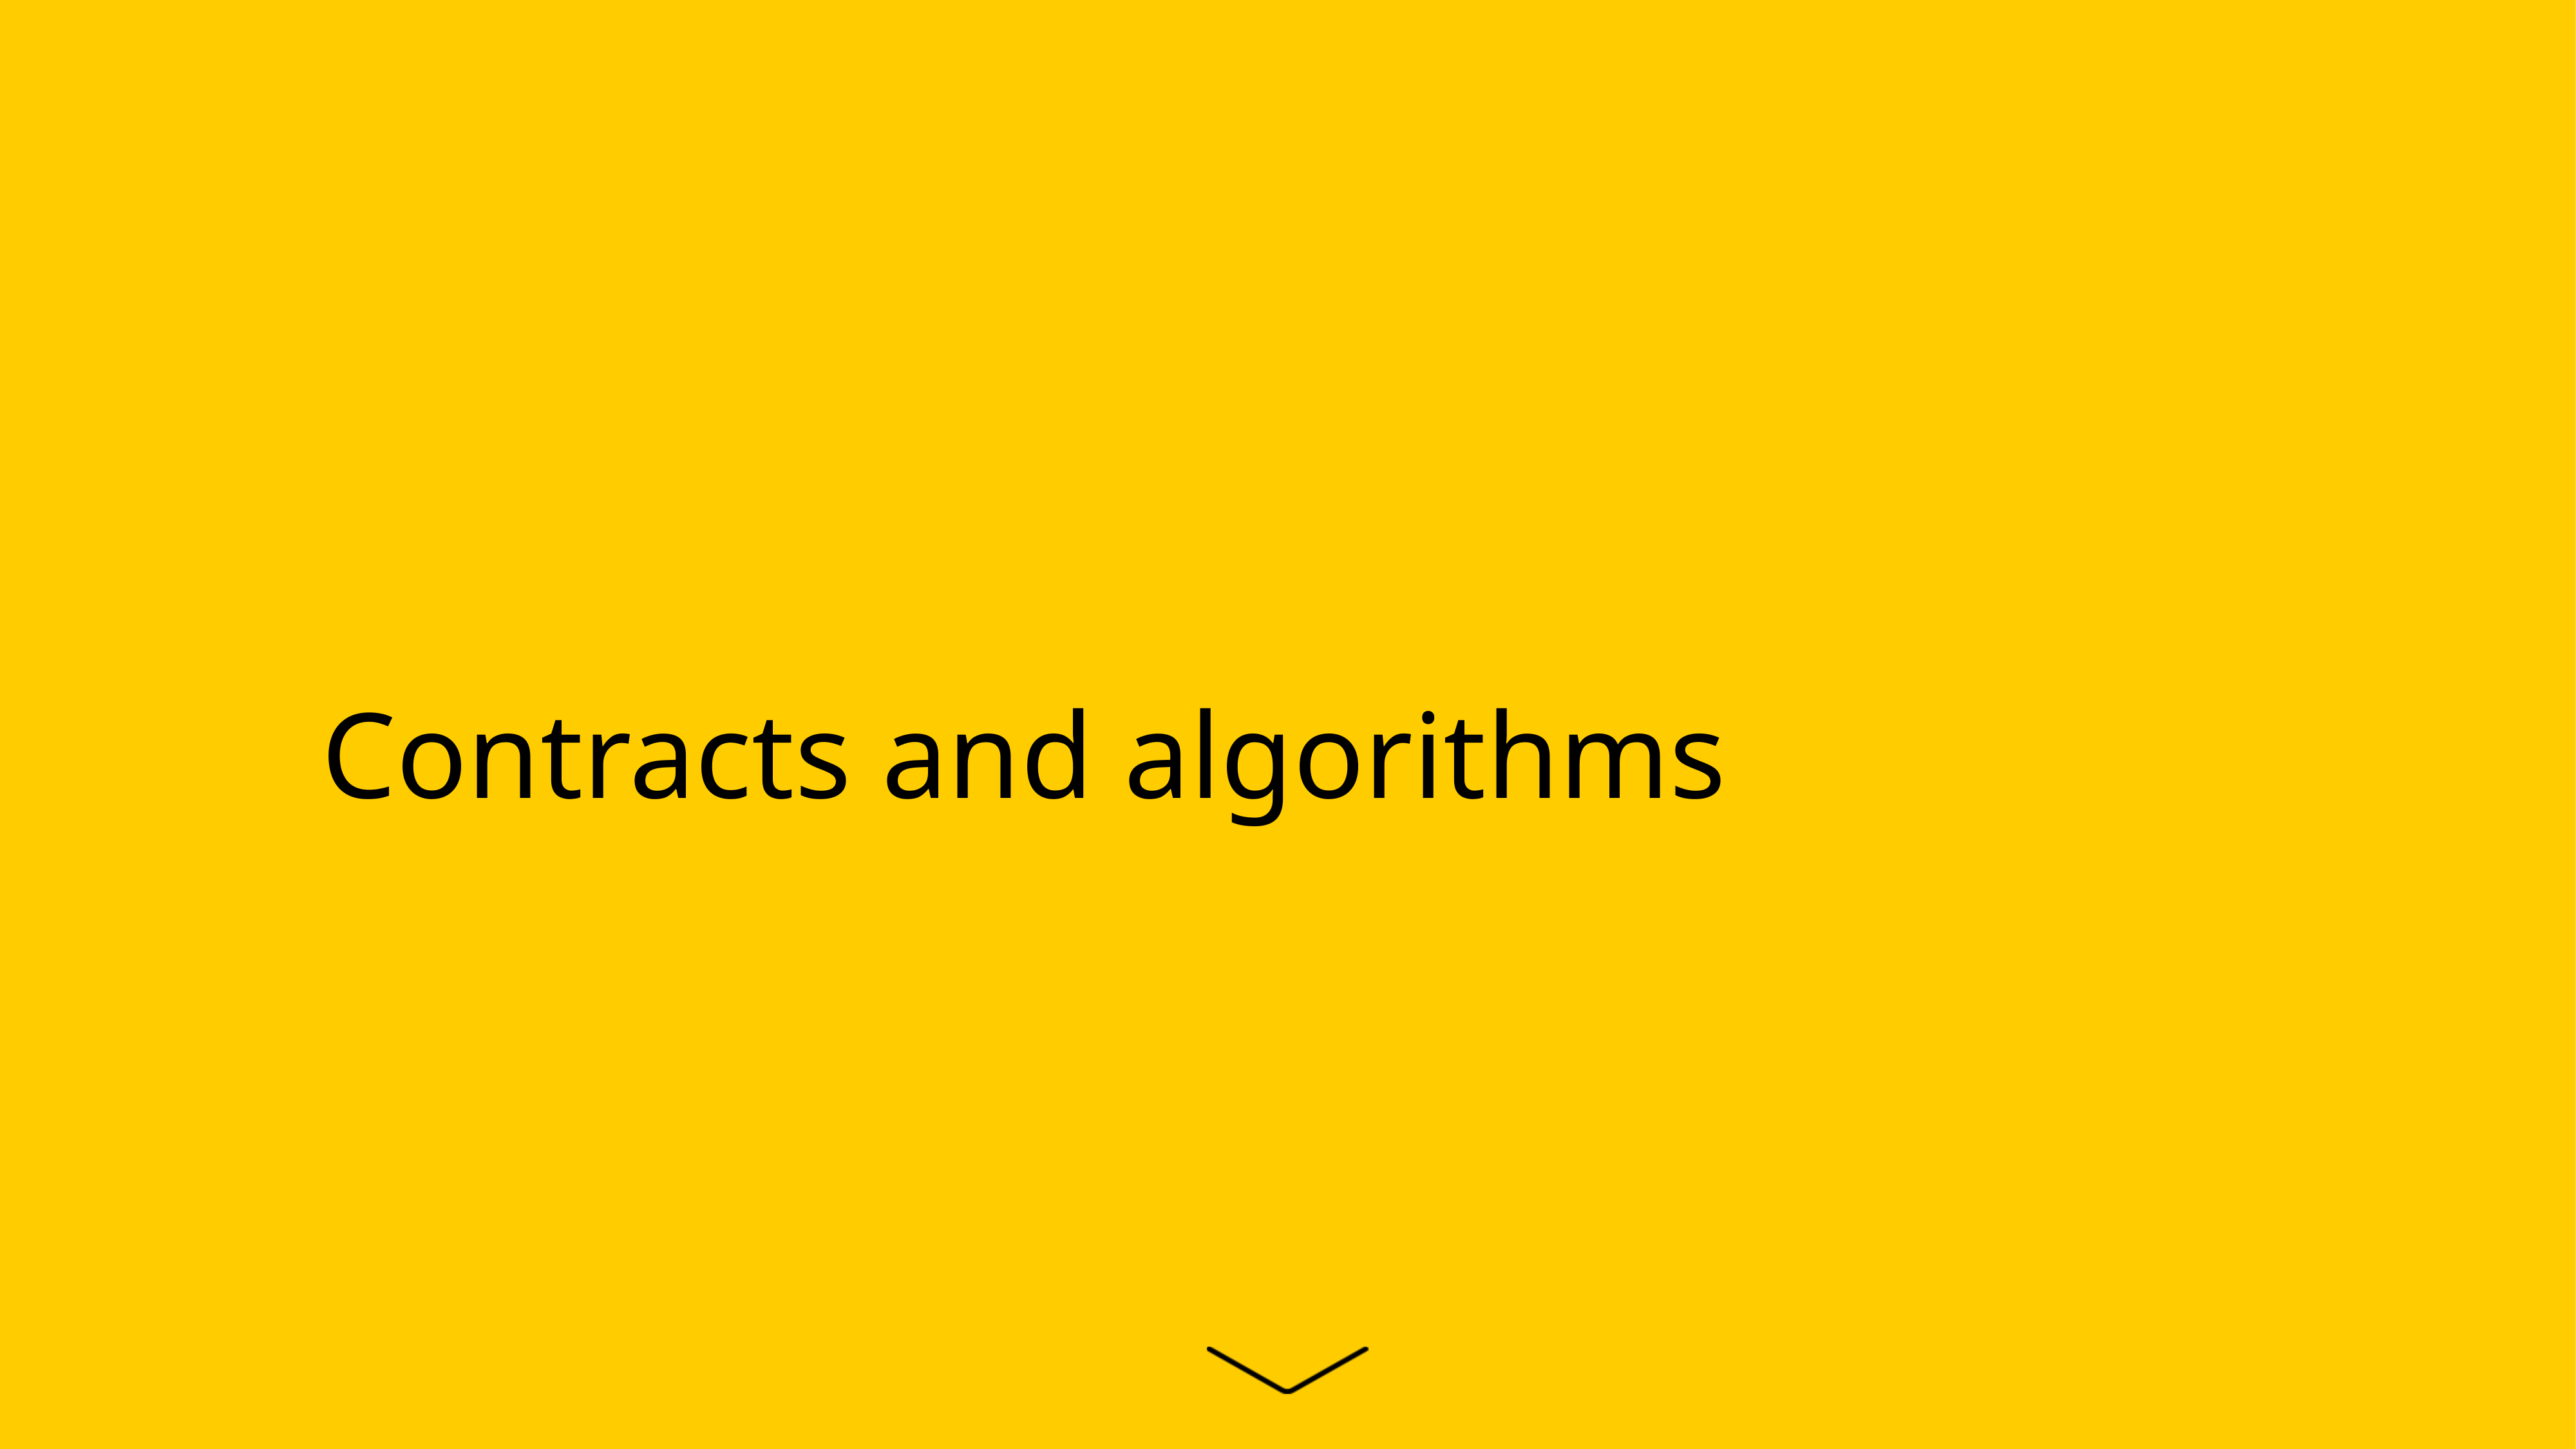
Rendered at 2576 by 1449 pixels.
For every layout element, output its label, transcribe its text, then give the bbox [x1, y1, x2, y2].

title Contracts and algorithms [321, 429, 2253, 1074]
picture [1207, 1347, 1368, 1396]
